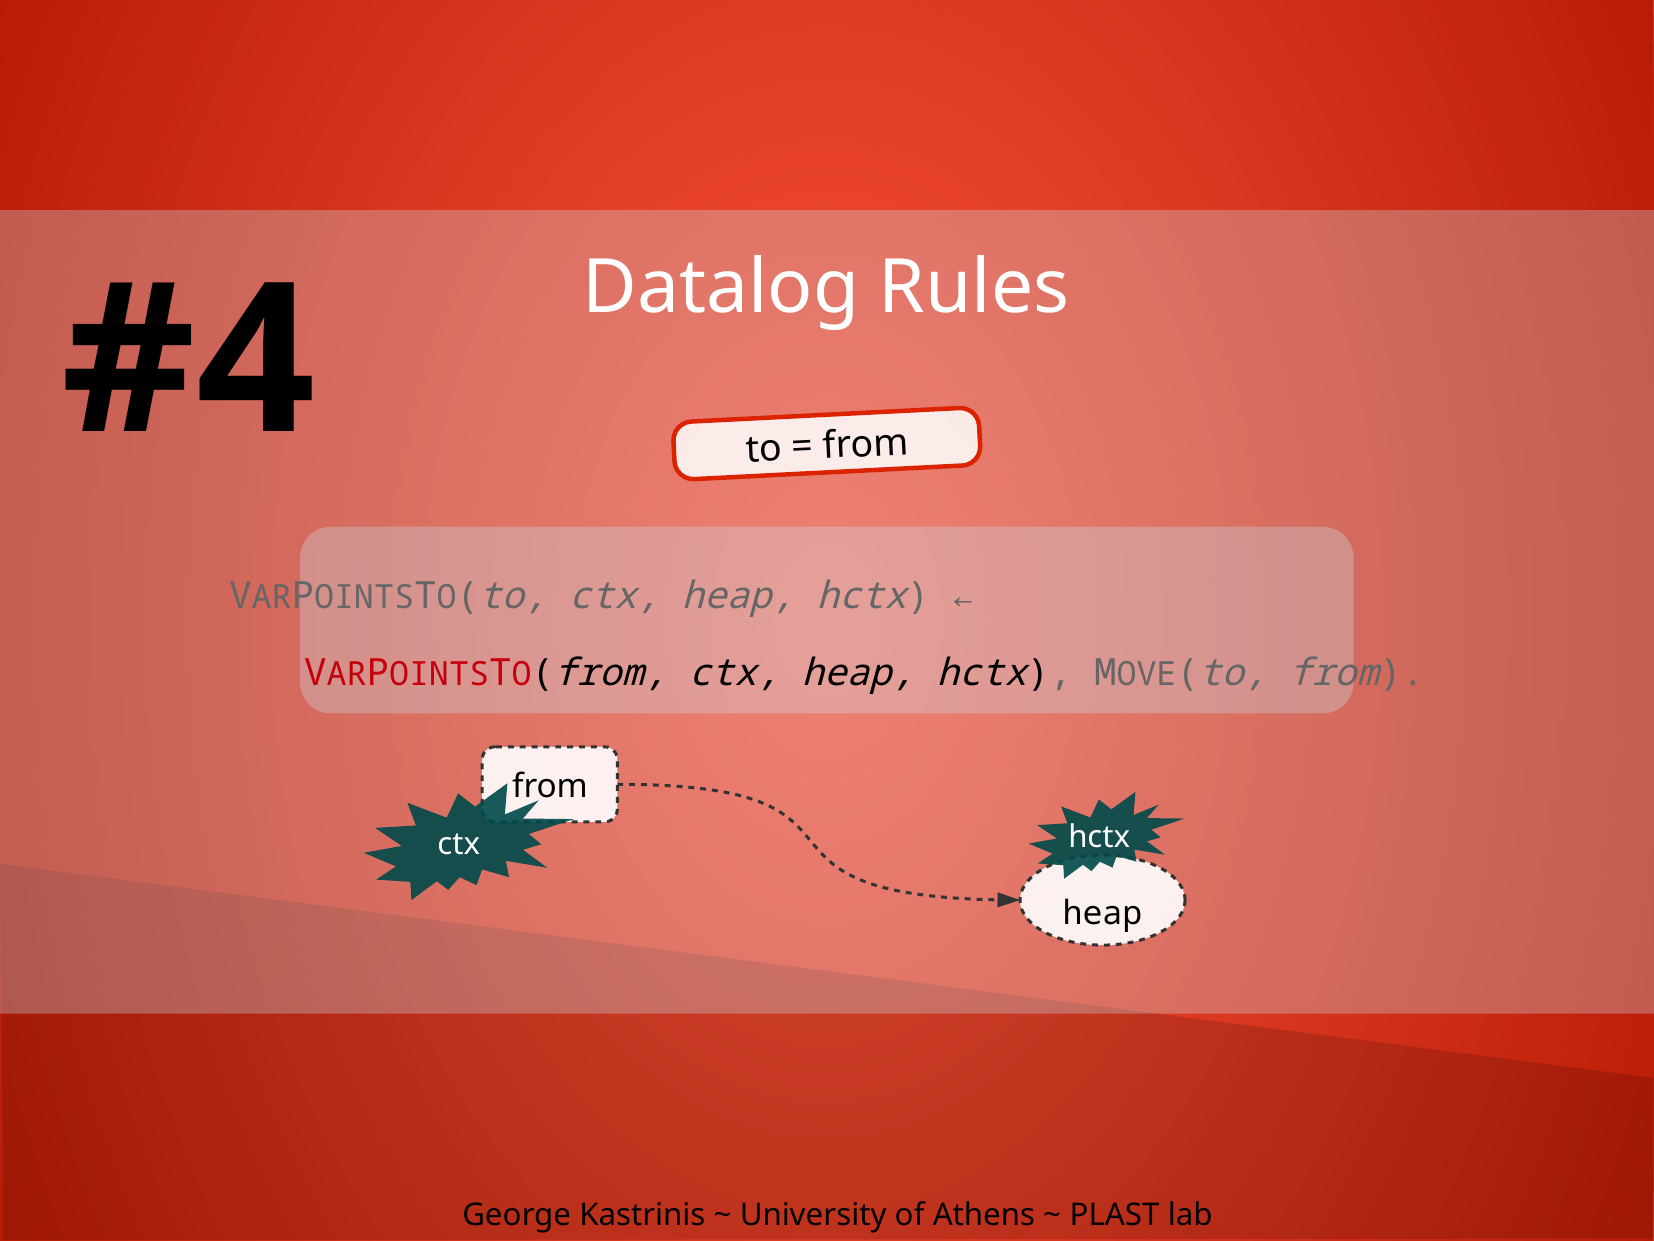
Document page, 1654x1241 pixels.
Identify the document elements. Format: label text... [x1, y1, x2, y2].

text_box to = from [673, 408, 981, 480]
text_box heap [1020, 857, 1186, 946]
text_box from [482, 746, 618, 822]
text_box George Kastrinis ~ University of Athens ~ PLAST lab [447, 1185, 1207, 1236]
text_box #4 [46, 201, 361, 451]
text_box ctx [363, 783, 574, 901]
text_box hctx [1028, 791, 1185, 879]
text_box Datalog Rules [568, 225, 1086, 331]
text_box VARPOINTSTO(to, ctx, heap, hctx) ← VARPOINTSTO(from, ctx, heap, hctx), MOVE(to, from). [299, 526, 1354, 714]
text_box [0, 210, 1654, 1014]
